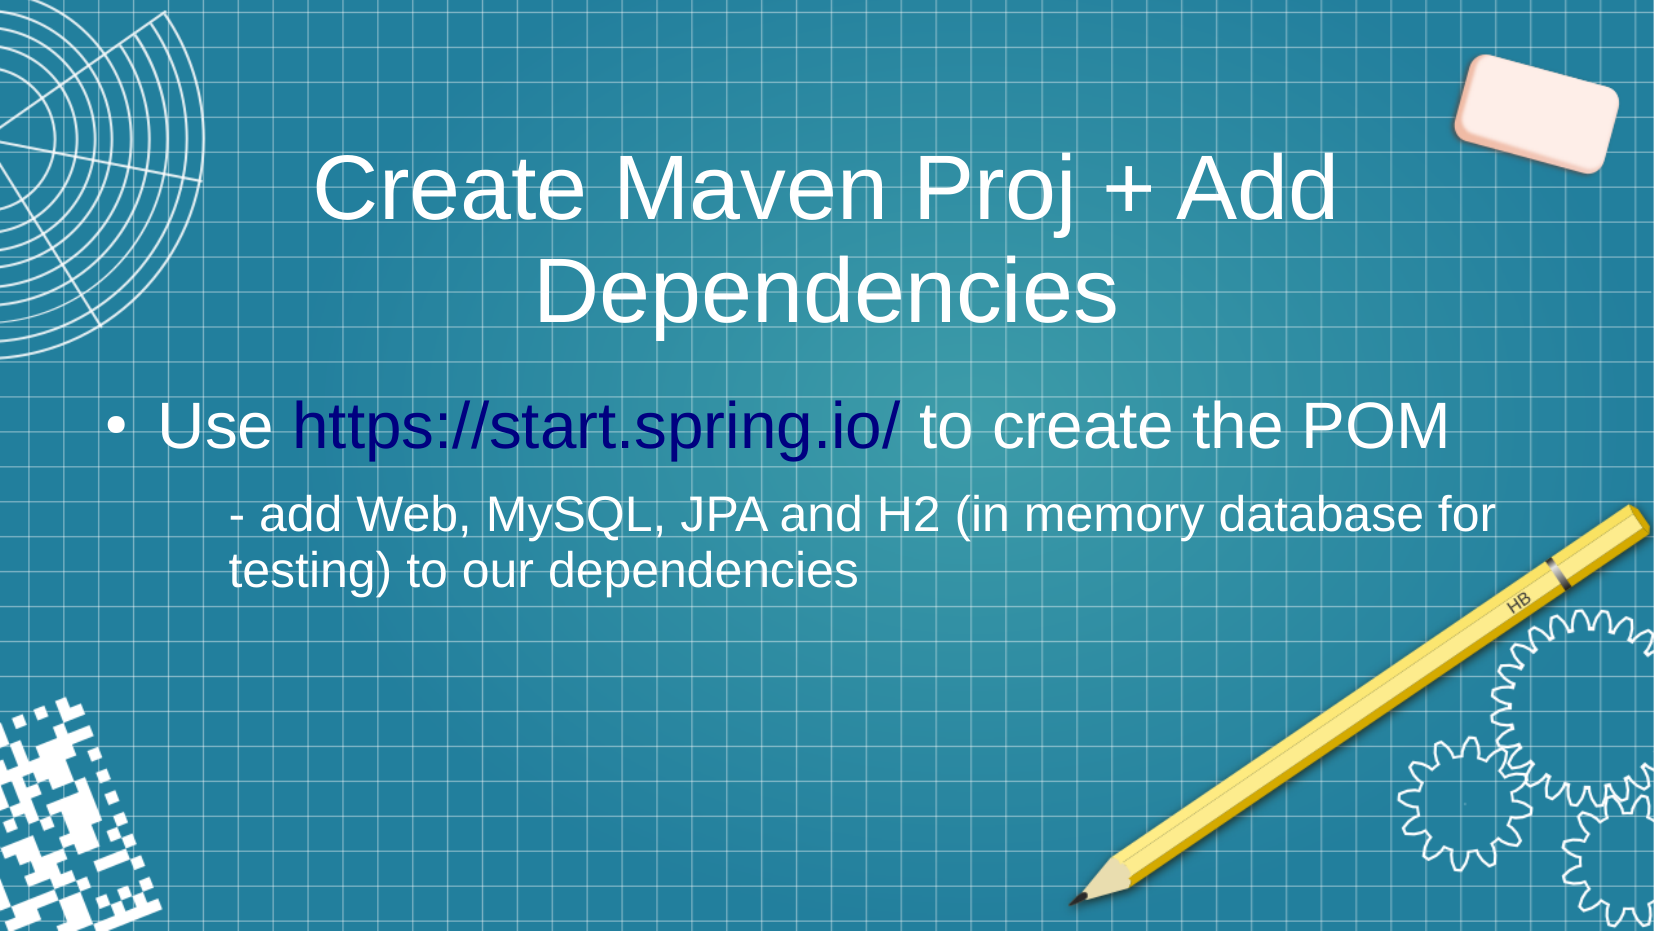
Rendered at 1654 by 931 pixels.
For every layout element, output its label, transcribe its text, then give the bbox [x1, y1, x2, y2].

list Use https://start.spring.io/ to create the POM - add Web, MySQL, JPA and H2 (in memory database for testing) to our dependencies [86, 389, 1576, 842]
picture [0, 0, 1654, 931]
title Create Maven Proj + Add Dependencies [82, 132, 1571, 346]
